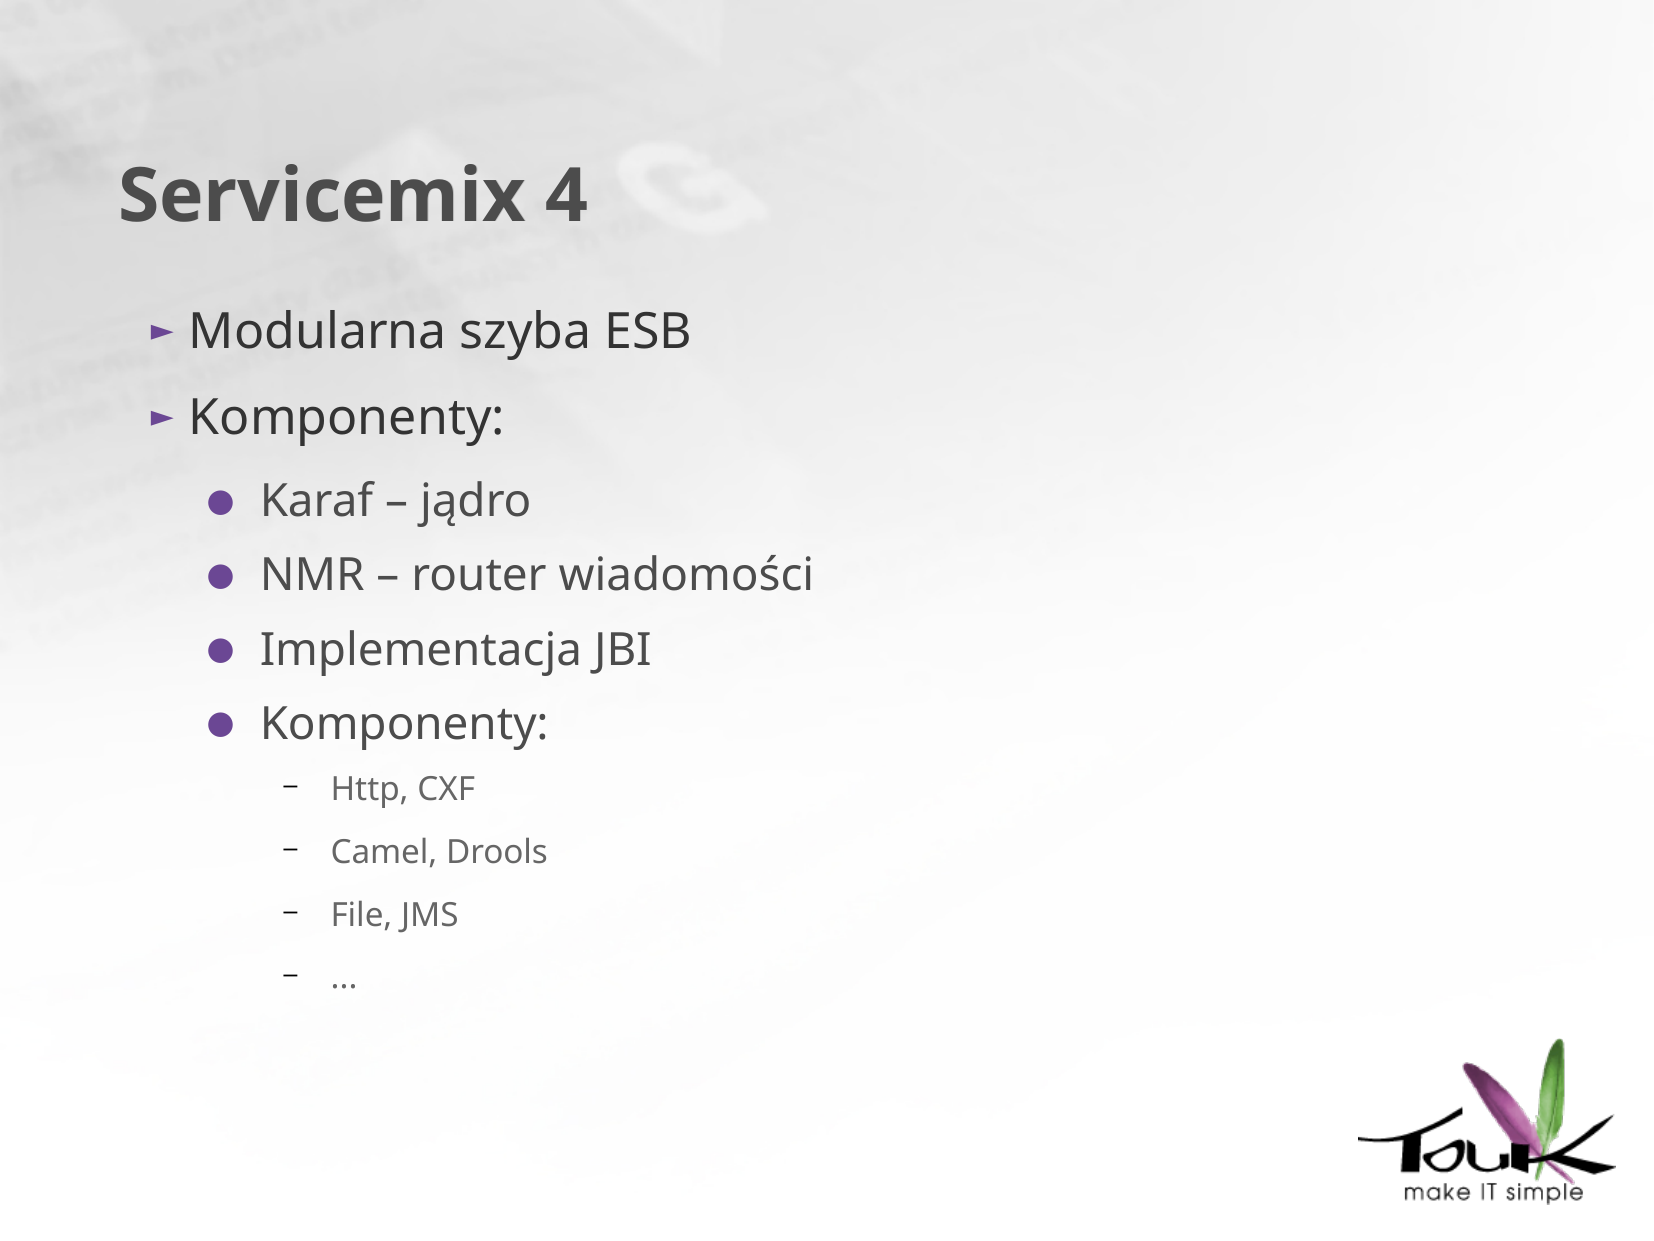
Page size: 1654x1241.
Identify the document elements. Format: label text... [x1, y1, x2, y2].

list Modularna szyba ESB Komponenty: Karaf – jądro NMR – router wiadomości Implementacja JBI Komponenty: Http, CXF Camel, Drools File, JMS ... [118, 295, 1536, 1034]
title Servicemix 4 [118, 118, 1536, 266]
picture [0, 0, 1654, 1241]
